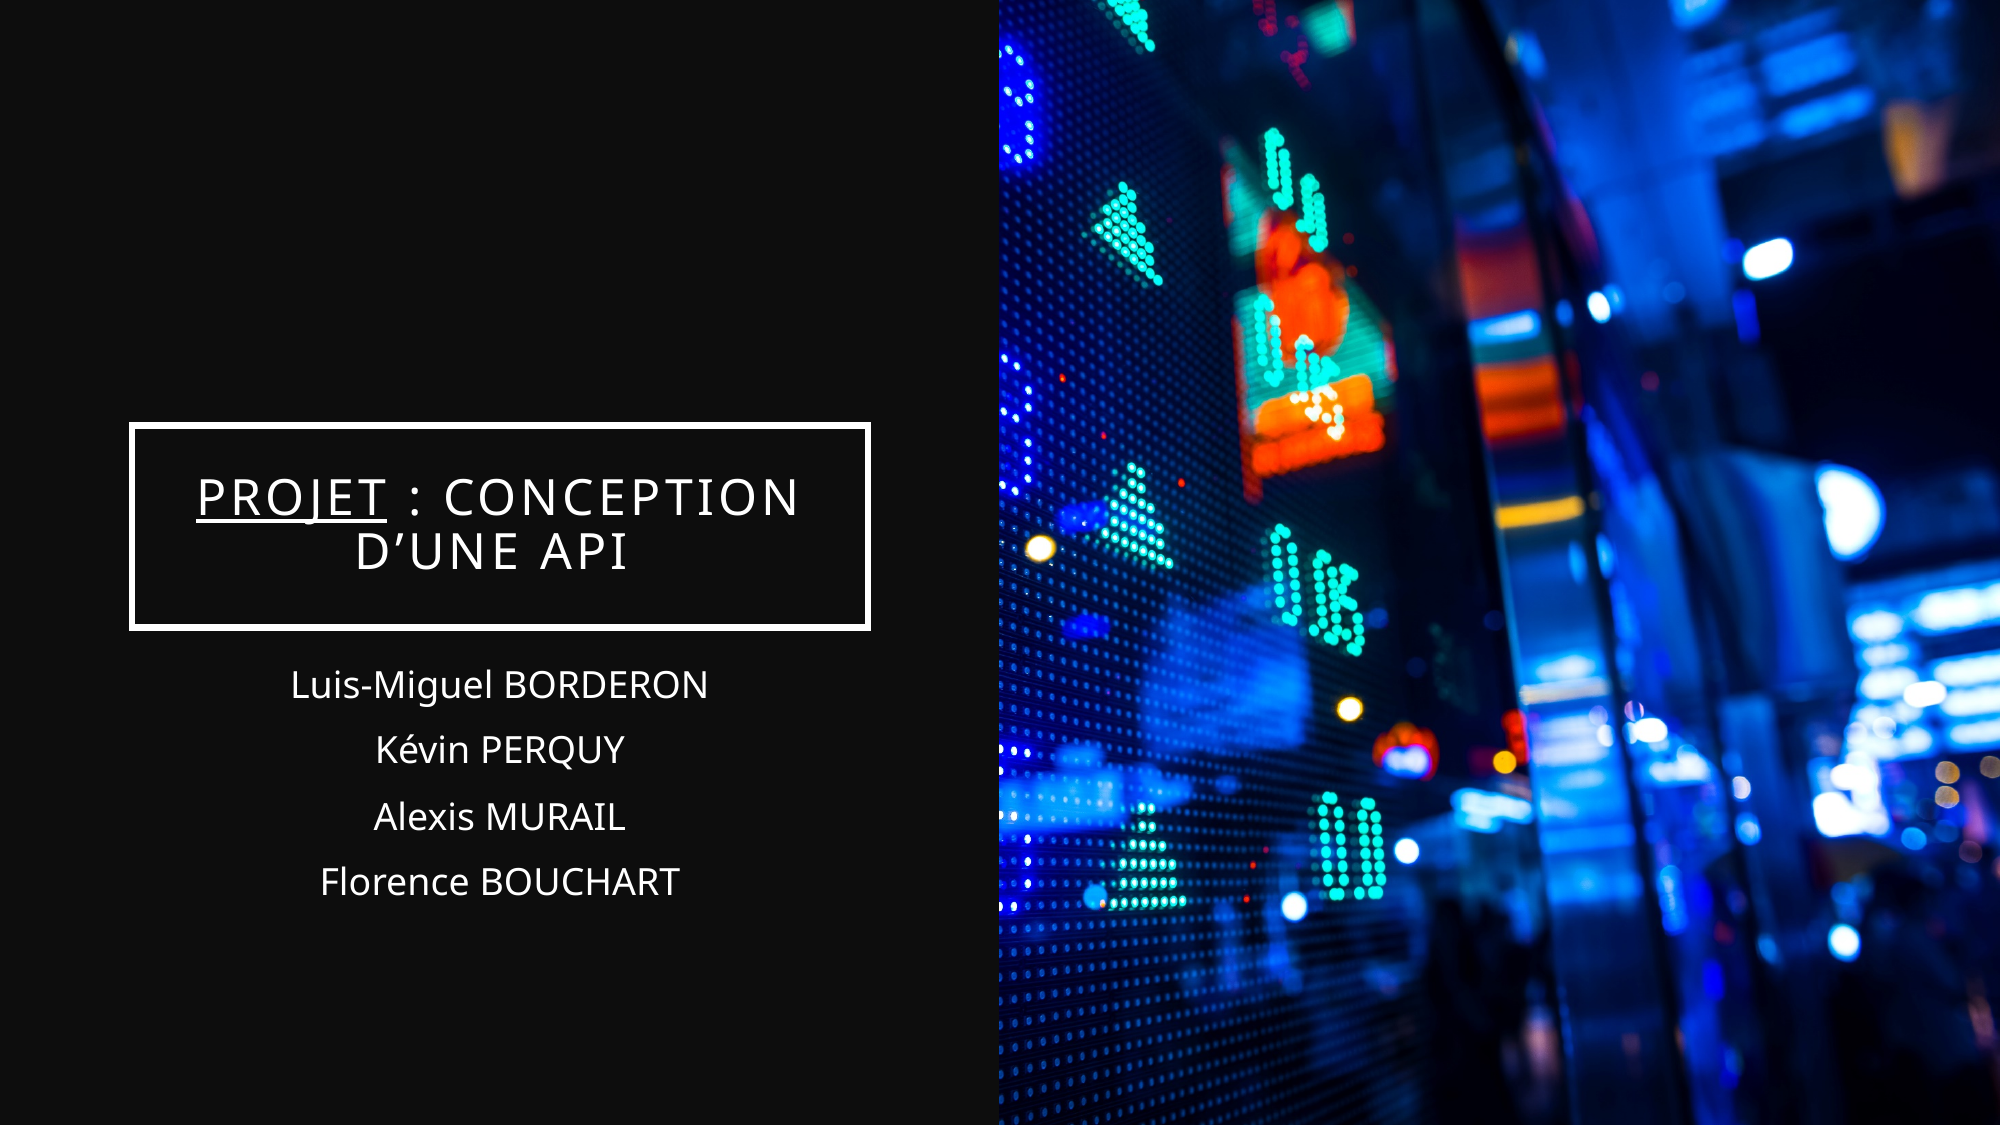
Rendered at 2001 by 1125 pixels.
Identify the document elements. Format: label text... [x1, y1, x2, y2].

subtitle Luis-Miguel BORDERON Kévin PERQUY Alexis MURAIL Florence BOUCHART [131, 653, 868, 1084]
text_box [0, 0, 999, 1125]
picture [999, 0, 2000, 1125]
title Projet : Conception d’une api [131, 425, 868, 628]
